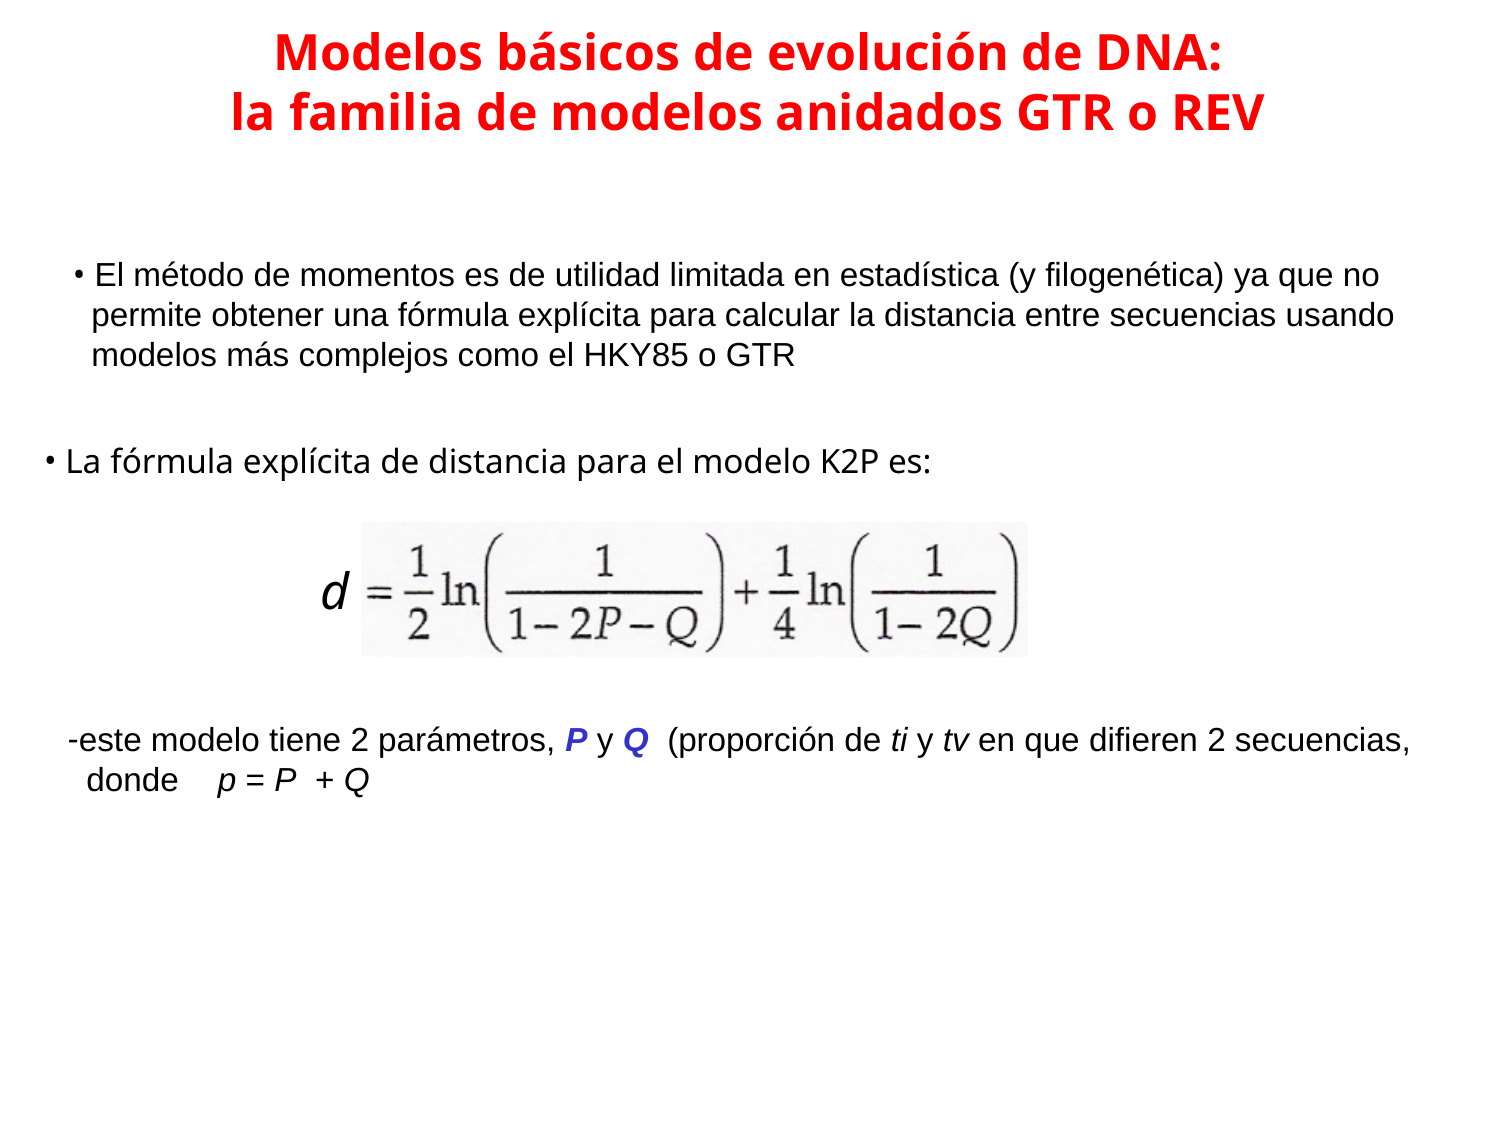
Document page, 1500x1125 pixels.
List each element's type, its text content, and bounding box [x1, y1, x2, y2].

text_box este modelo tiene 2 parámetros, P y Q (proporción de ti y tv en que difieren 2 secuencias, donde p = P + Q [53, 710, 1427, 806]
picture [361, 522, 1028, 657]
text_box Modelos básicos de evolución de DNA: la familia de modelos anidados GTR o REV [215, 13, 1281, 149]
text_box El método de momentos es de utilidad limitada en estadística (y filogenética) ya que no permite obtener una fórmula explícita para calcular la distancia entre secuencias usando modelos más complejos como el HKY85 o GTR [58, 245, 1413, 381]
text_box La fórmula explícita de distancia para el modelo K2P es: [29, 432, 969, 488]
text_box d [305, 551, 365, 628]
